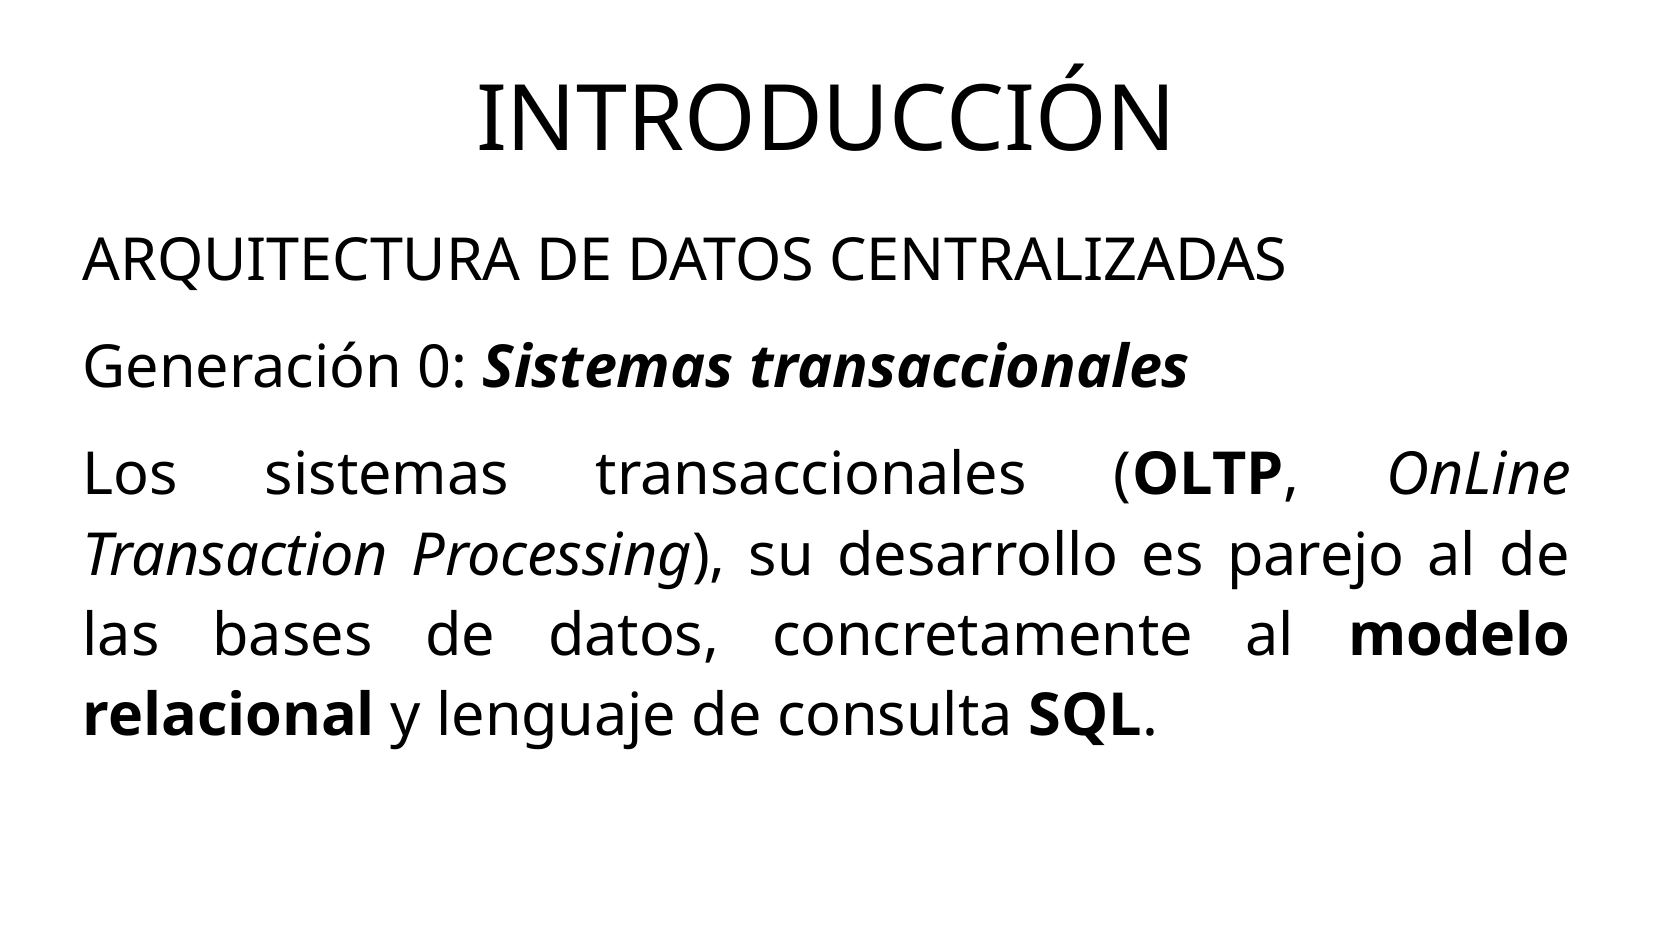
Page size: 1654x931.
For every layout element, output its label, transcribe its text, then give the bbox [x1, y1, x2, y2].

title INTRODUCCIÓN [82, 37, 1571, 193]
list ARQUITECTURA DE DATOS CENTRALIZADAS Generación 0: Sistemas transaccionales Los sistemas transaccionales (OLTP, OnLine Transaction Processing), su desarrollo es parejo al de las bases de datos, concretamente al modelo relacional y lenguaje de consulta SQL. [82, 217, 1571, 758]
